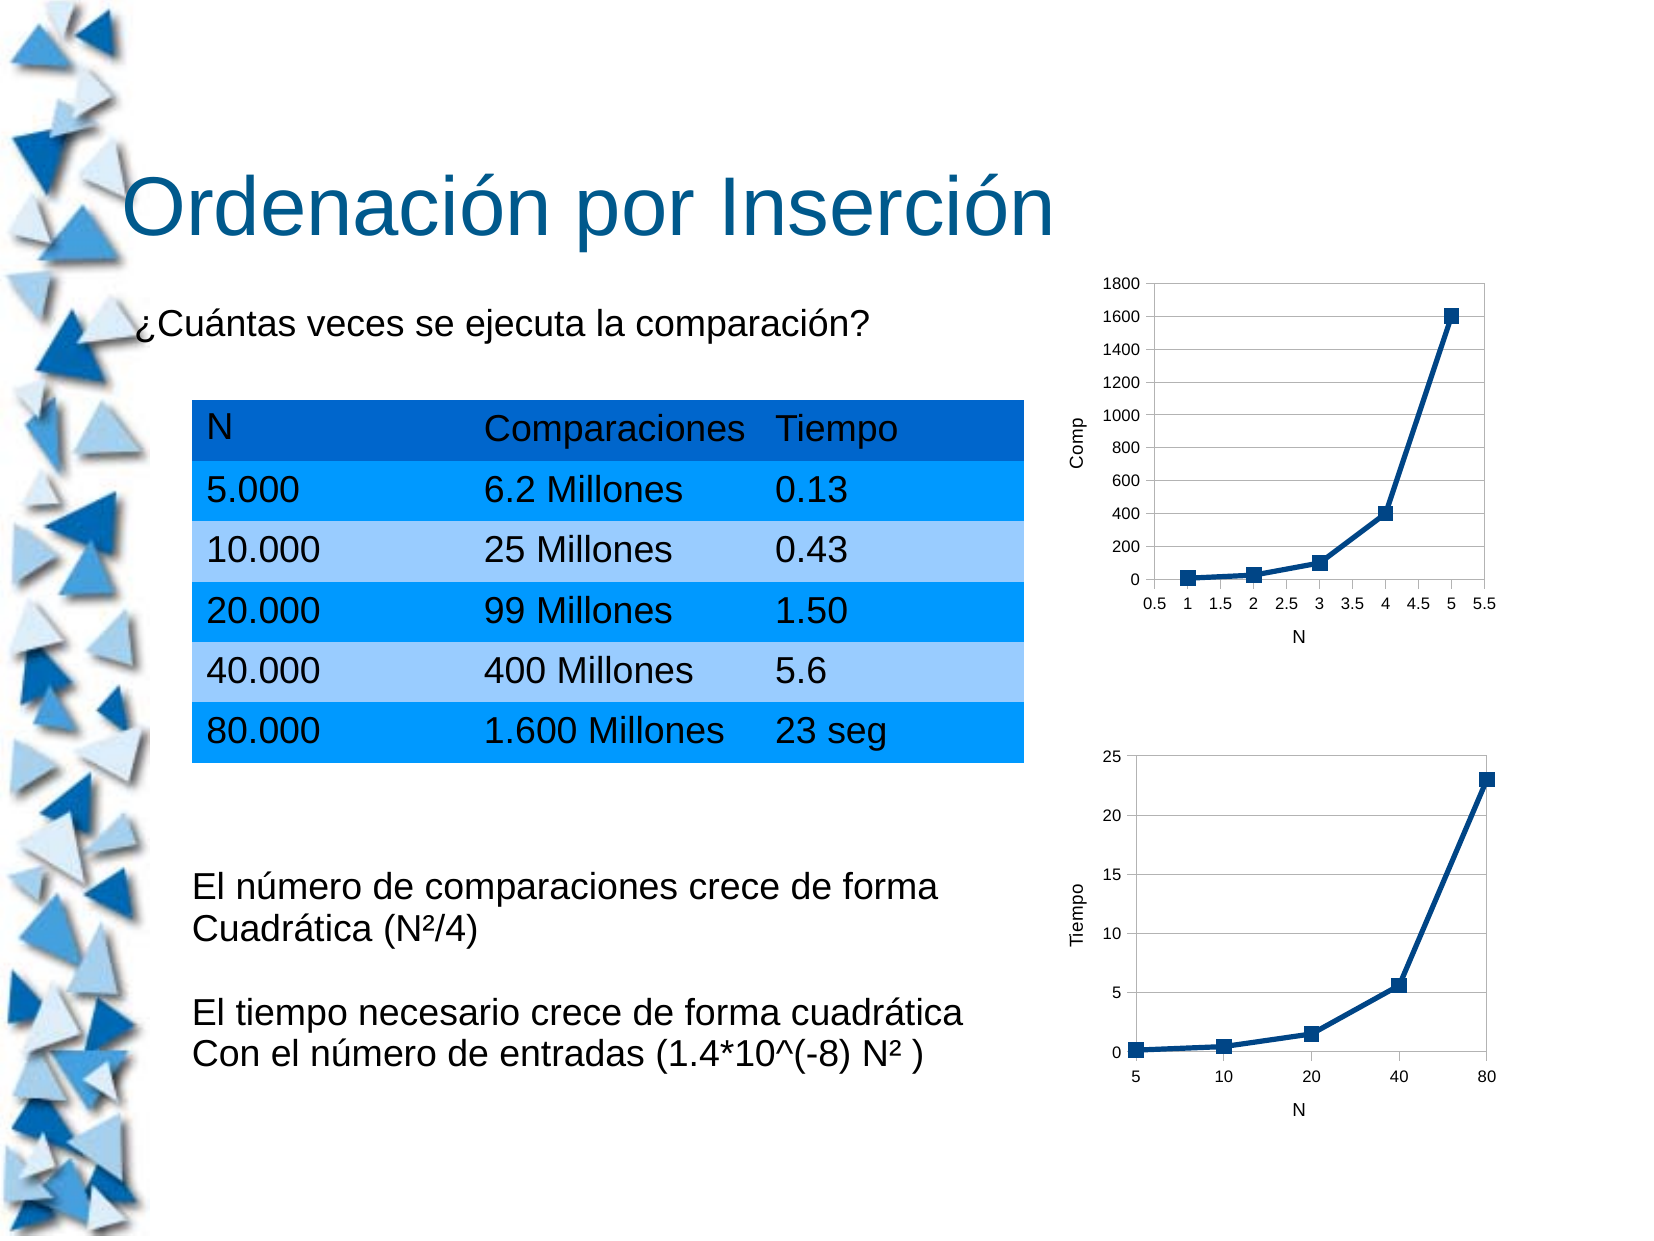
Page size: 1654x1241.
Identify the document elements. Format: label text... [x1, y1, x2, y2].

table_cell 40.000 [192, 642, 469, 702]
table_cell 0.43 [760, 521, 1024, 582]
table_cell 5.000 [192, 461, 469, 521]
title Ordenación por Inserción [121, 102, 1534, 210]
table_cell 23 seg [760, 702, 1024, 763]
chart [1033, 738, 1506, 1152]
table_cell 1.600 Millones [469, 702, 760, 763]
text_box El número de comparaciones crece de forma Cuadrática (N²/4) El tiempo necesario crece de forma cuadrática Con el número de entradas (1.4*10^(-8) N² ) [177, 858, 990, 1086]
chart [1033, 265, 1506, 680]
table_cell 400 Millones [469, 642, 760, 702]
table_cell 1.50 [760, 582, 1024, 642]
table_cell 99 Millones [469, 582, 760, 642]
table_cell 10.000 [192, 521, 469, 582]
table_cell 5.6 [760, 642, 1024, 702]
table_cell 20.000 [192, 582, 469, 642]
table_header Comparaciones [469, 400, 760, 461]
table_cell 80.000 [192, 702, 469, 763]
list [77, 210, 1565, 1029]
table_cell 6.2 Millones [469, 461, 760, 521]
table_header N [192, 400, 469, 461]
text_box ¿Cuántas veces se ejecuta la comparación? [119, 295, 886, 384]
table_cell 0.13 [760, 461, 1024, 521]
table_cell 25 Millones [469, 521, 760, 582]
table_header Tiempo [760, 400, 1024, 461]
picture [0, 0, 150, 1236]
